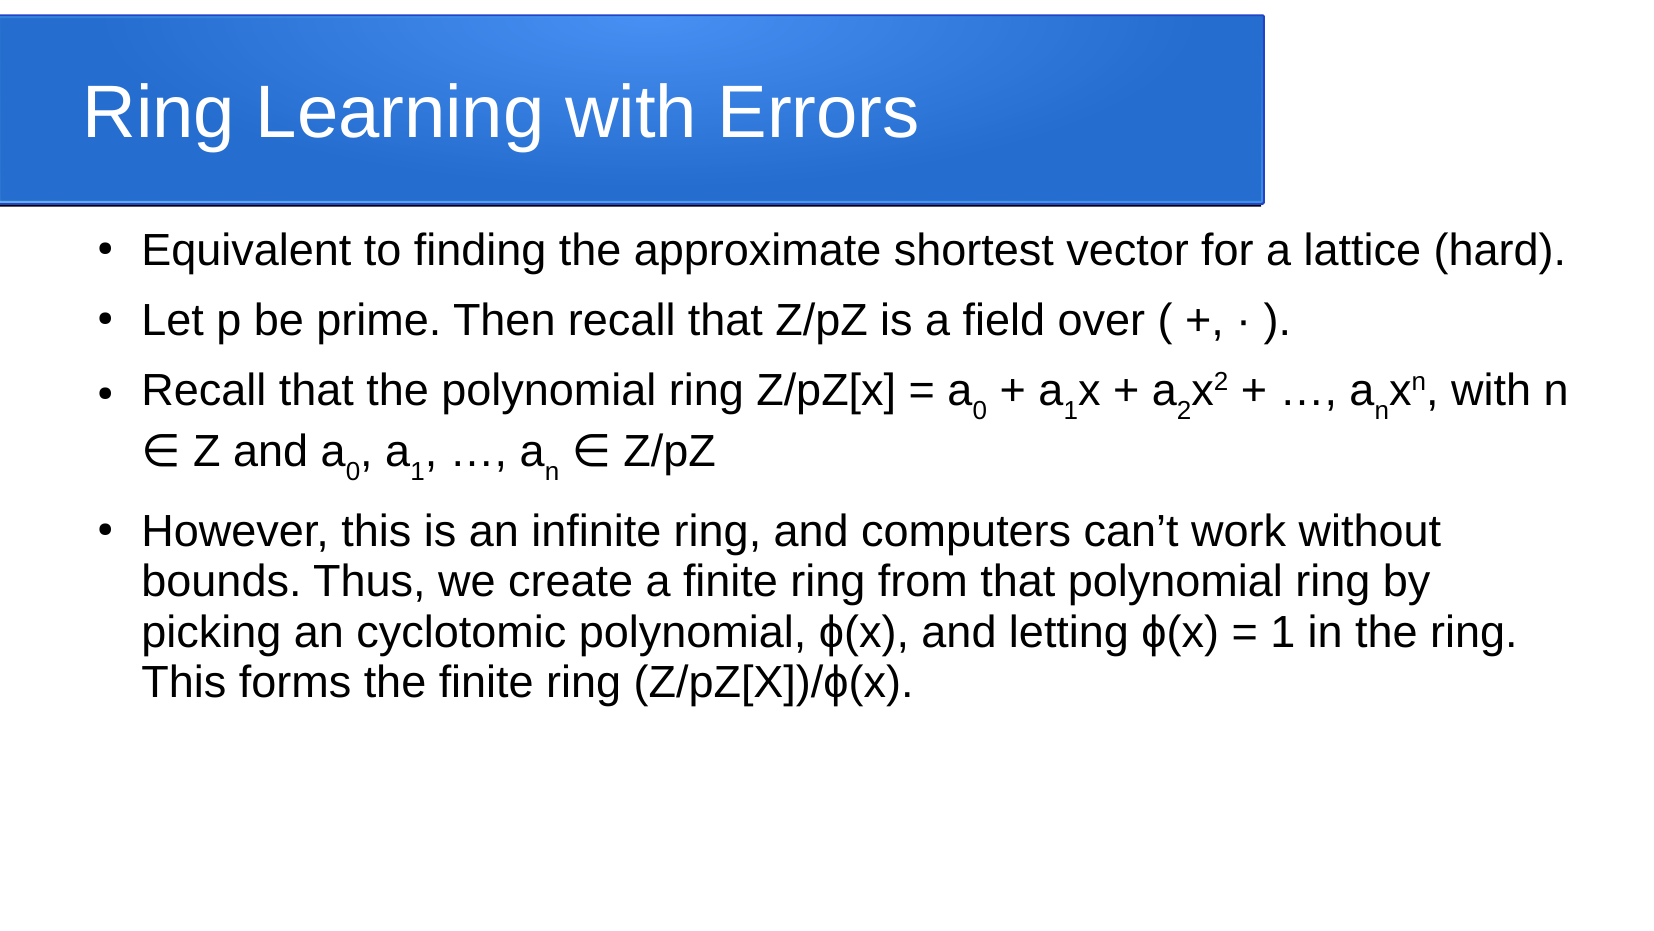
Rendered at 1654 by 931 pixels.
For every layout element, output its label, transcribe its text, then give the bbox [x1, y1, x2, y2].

title Ring Learning with Errors [82, 35, 1235, 189]
list Equivalent to finding the approximate shortest vector for a lattice (hard). Let p be prime. Then recall that Z/pZ is a field over ( +, · ). Recall that the polynomial ring Z/pZ[x] = a0 + a1x + a2x2 + …, anxn, with n ∈ Z and a0, a1, …, an ∈ Z/pZ However, this is an infinite ring, and computers can’t work without bounds. Thus, we create a finite ring from that polynomial ring by picking an cyclotomic polynomial, ϕ(x), and letting ϕ(x) = 1 in the ring. This forms the finite ring (Z/pZ[X])/ϕ(x). [82, 224, 1571, 764]
